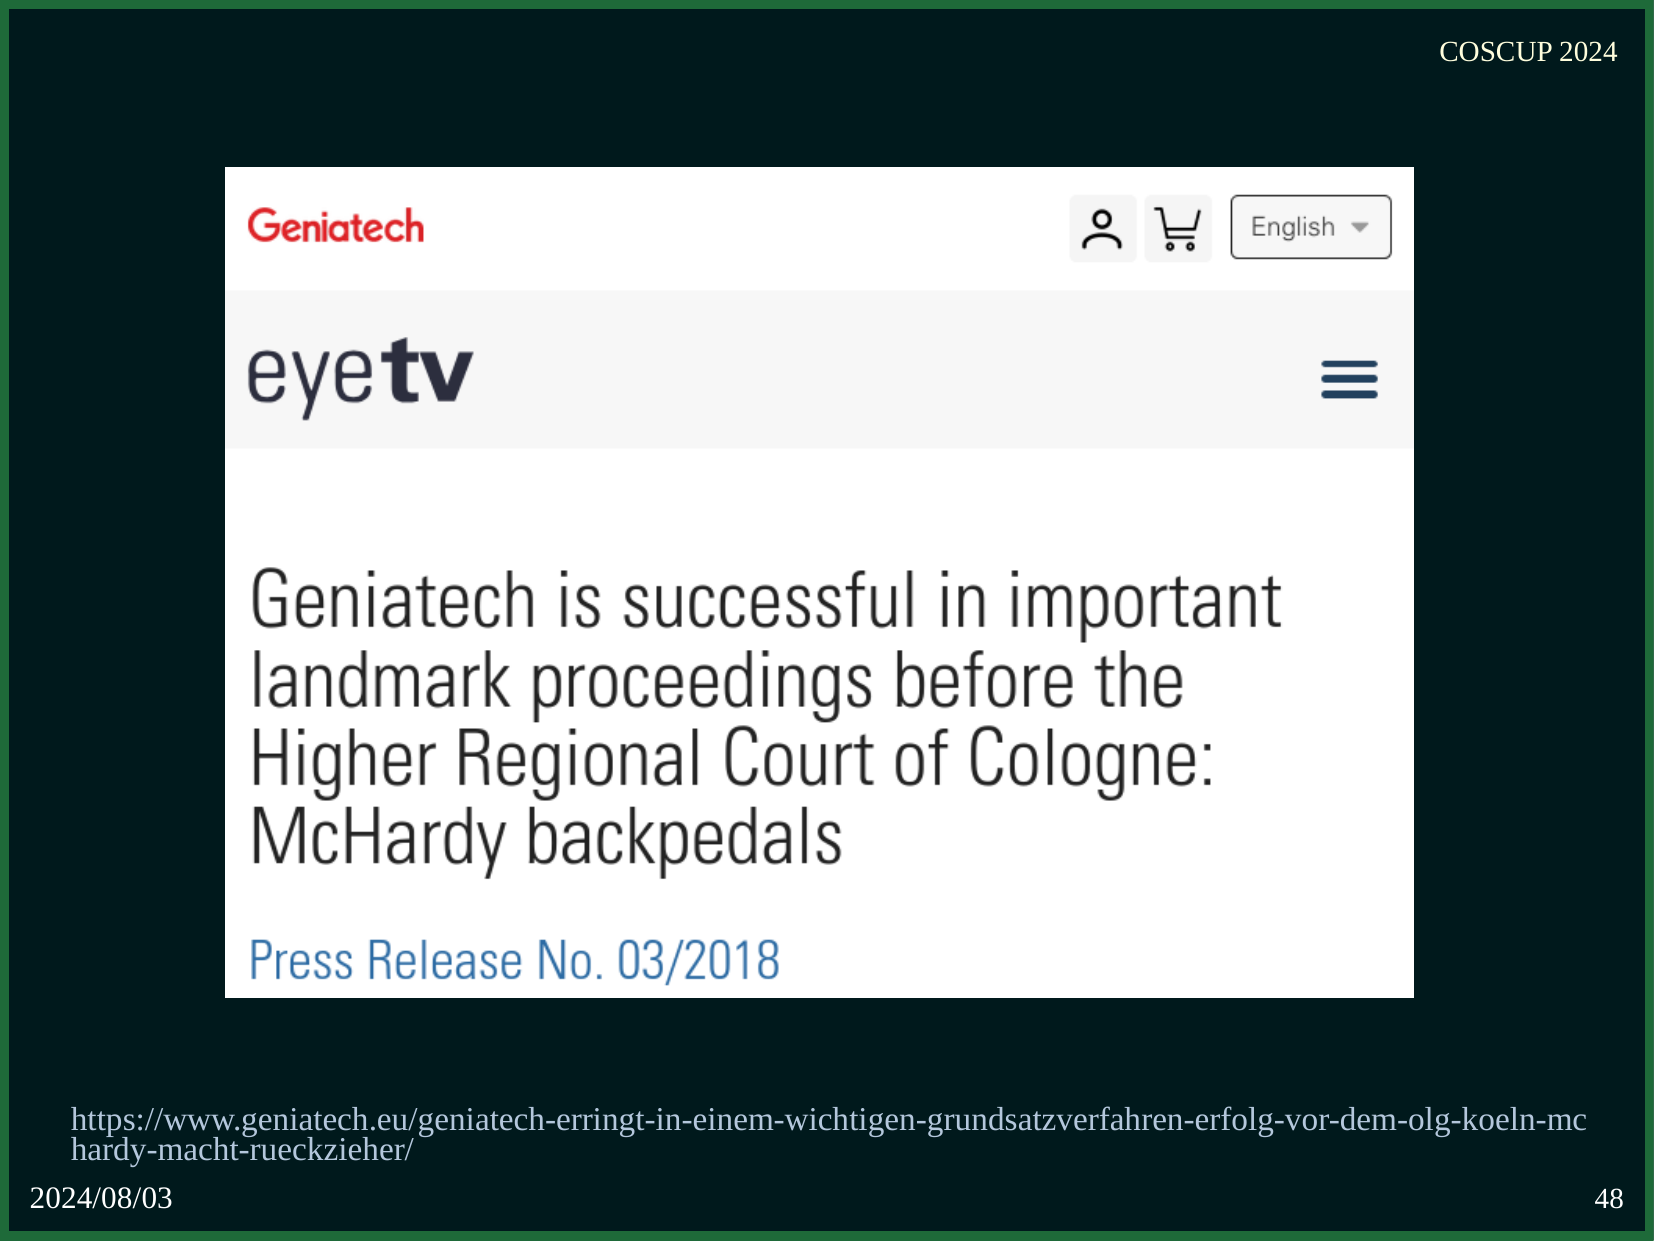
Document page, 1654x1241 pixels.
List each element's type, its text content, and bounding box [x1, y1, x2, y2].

text_box https://www.geniatech.eu/geniatech-erringt-in-einem-wichtigen-grundsatzverfahren-erfolg-vor-dem-olg-koeln-mchardy-macht-rueckzieher/ [70, 1094, 1601, 1181]
picture [225, 167, 1414, 998]
